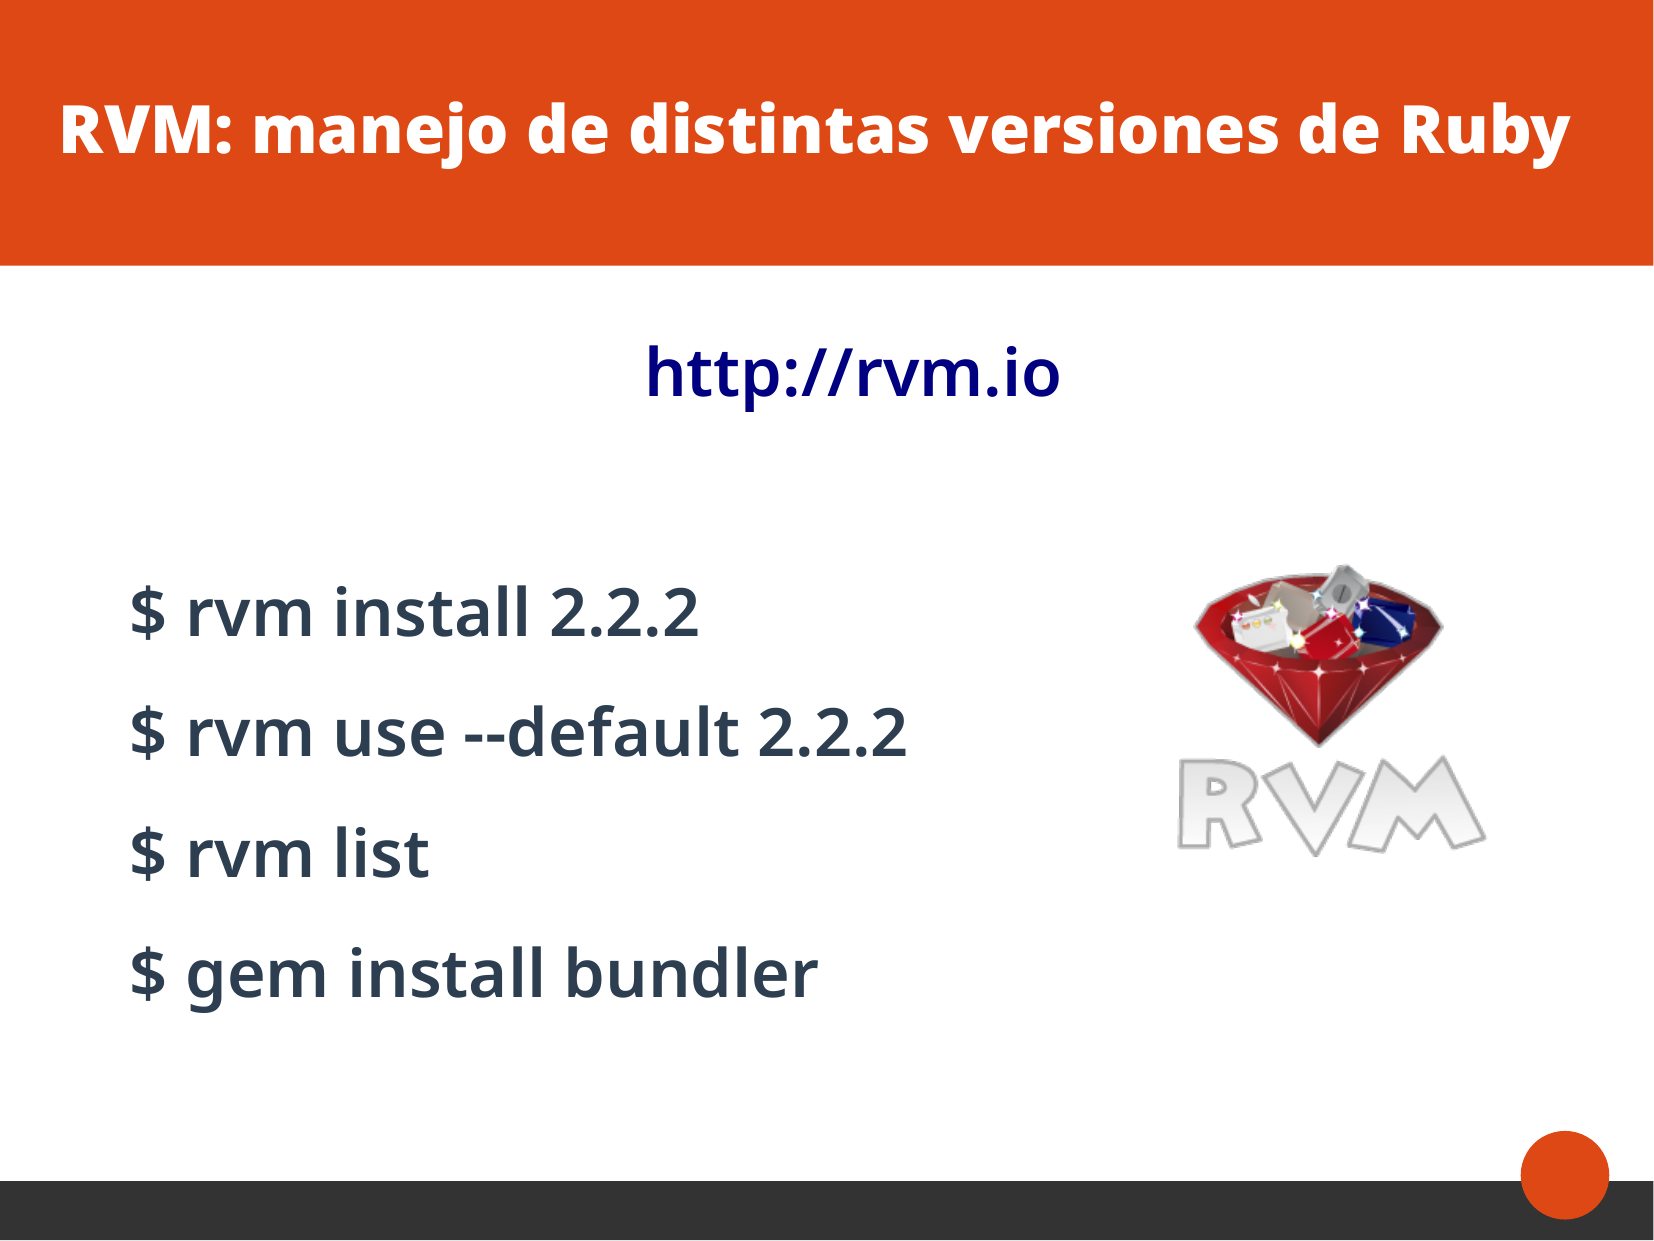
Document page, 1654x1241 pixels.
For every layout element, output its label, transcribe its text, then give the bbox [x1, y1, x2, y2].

picture [1175, 555, 1489, 868]
list http://rvm.io $ rvm install 2.2.2 $ rvm use --default 2.2.2 $ rvm list $ gem install bundler [59, 324, 1595, 1152]
title RVM: manejo de distintas versiones de Ruby [59, 49, 1595, 207]
